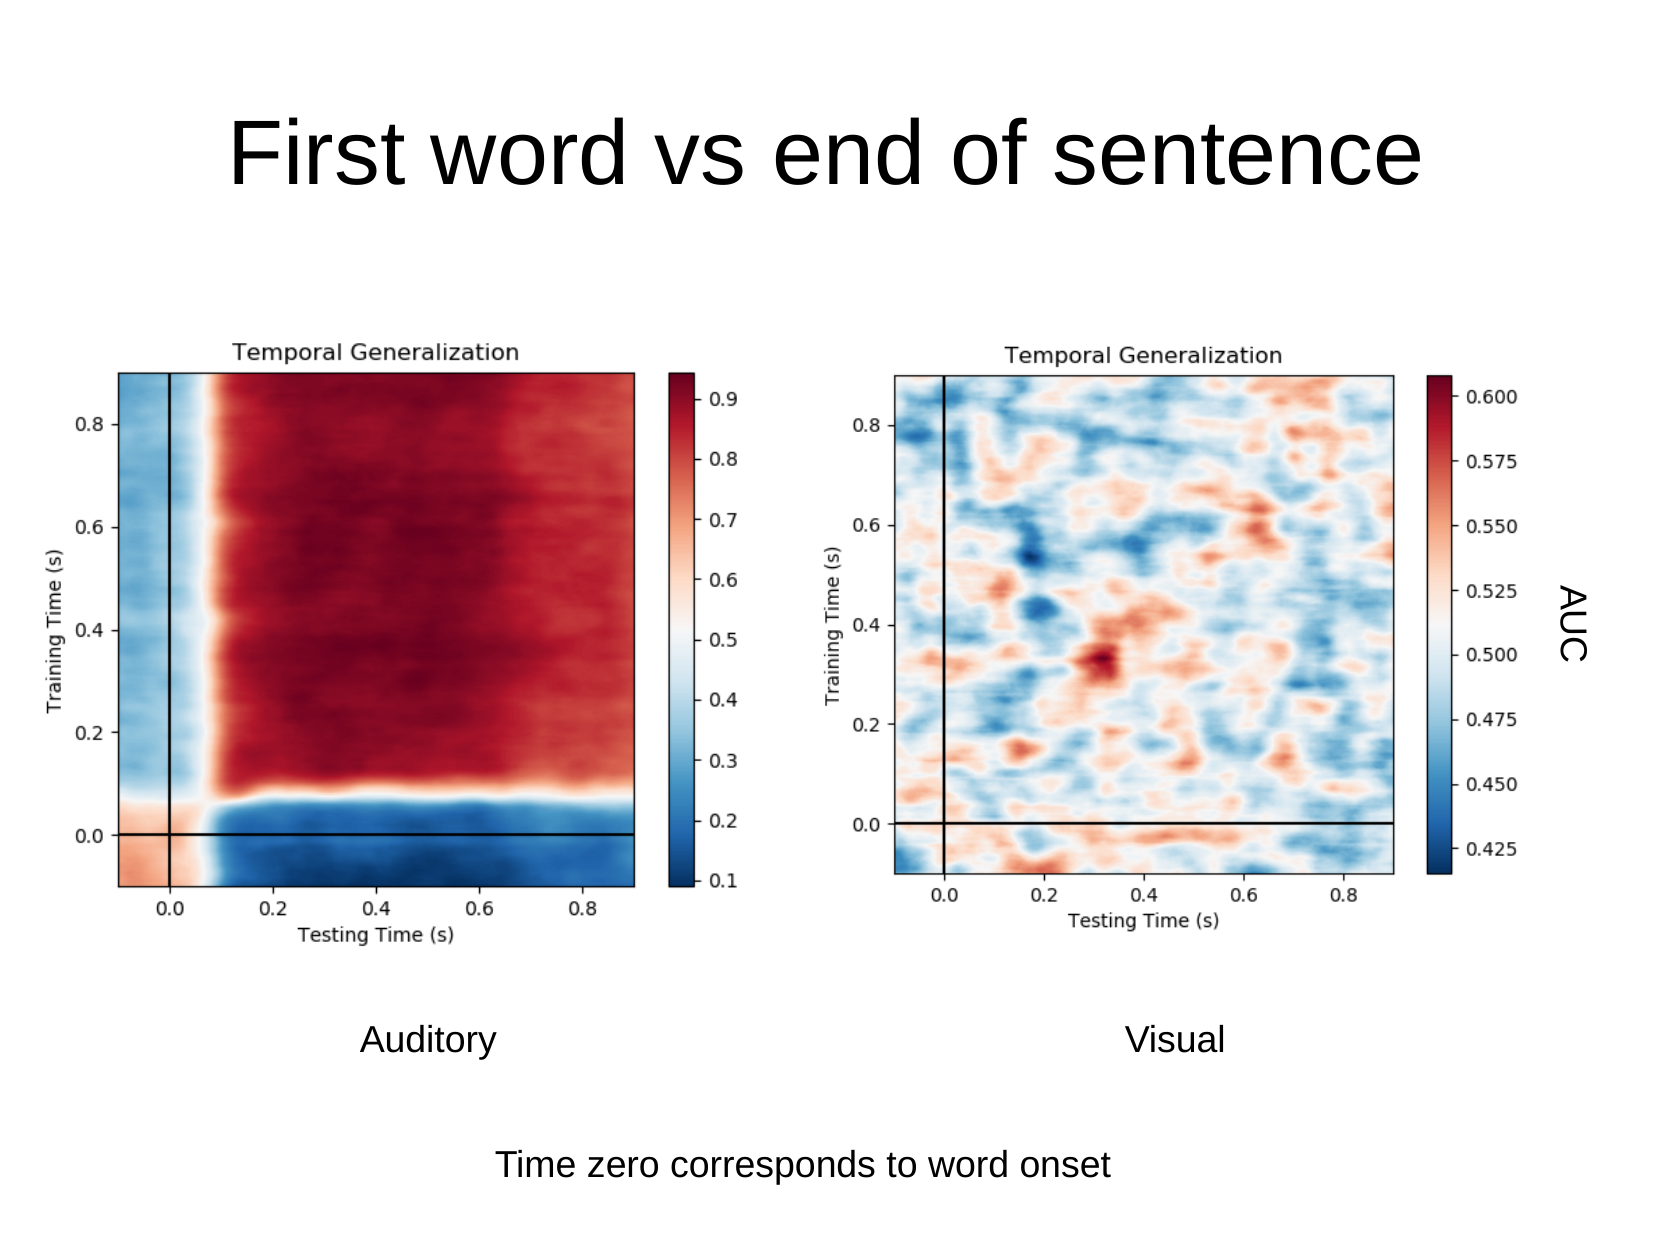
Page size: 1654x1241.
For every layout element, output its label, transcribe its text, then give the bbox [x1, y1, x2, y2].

title First word vs end of sentence [82, 49, 1571, 257]
text_box Time zero corresponds to word onset [480, 1136, 1261, 1203]
text_box Auditory [345, 1011, 676, 1111]
picture [0, 292, 1613, 961]
text_box AUC [1545, 570, 1603, 738]
text_box Visual [1110, 1011, 1441, 1111]
